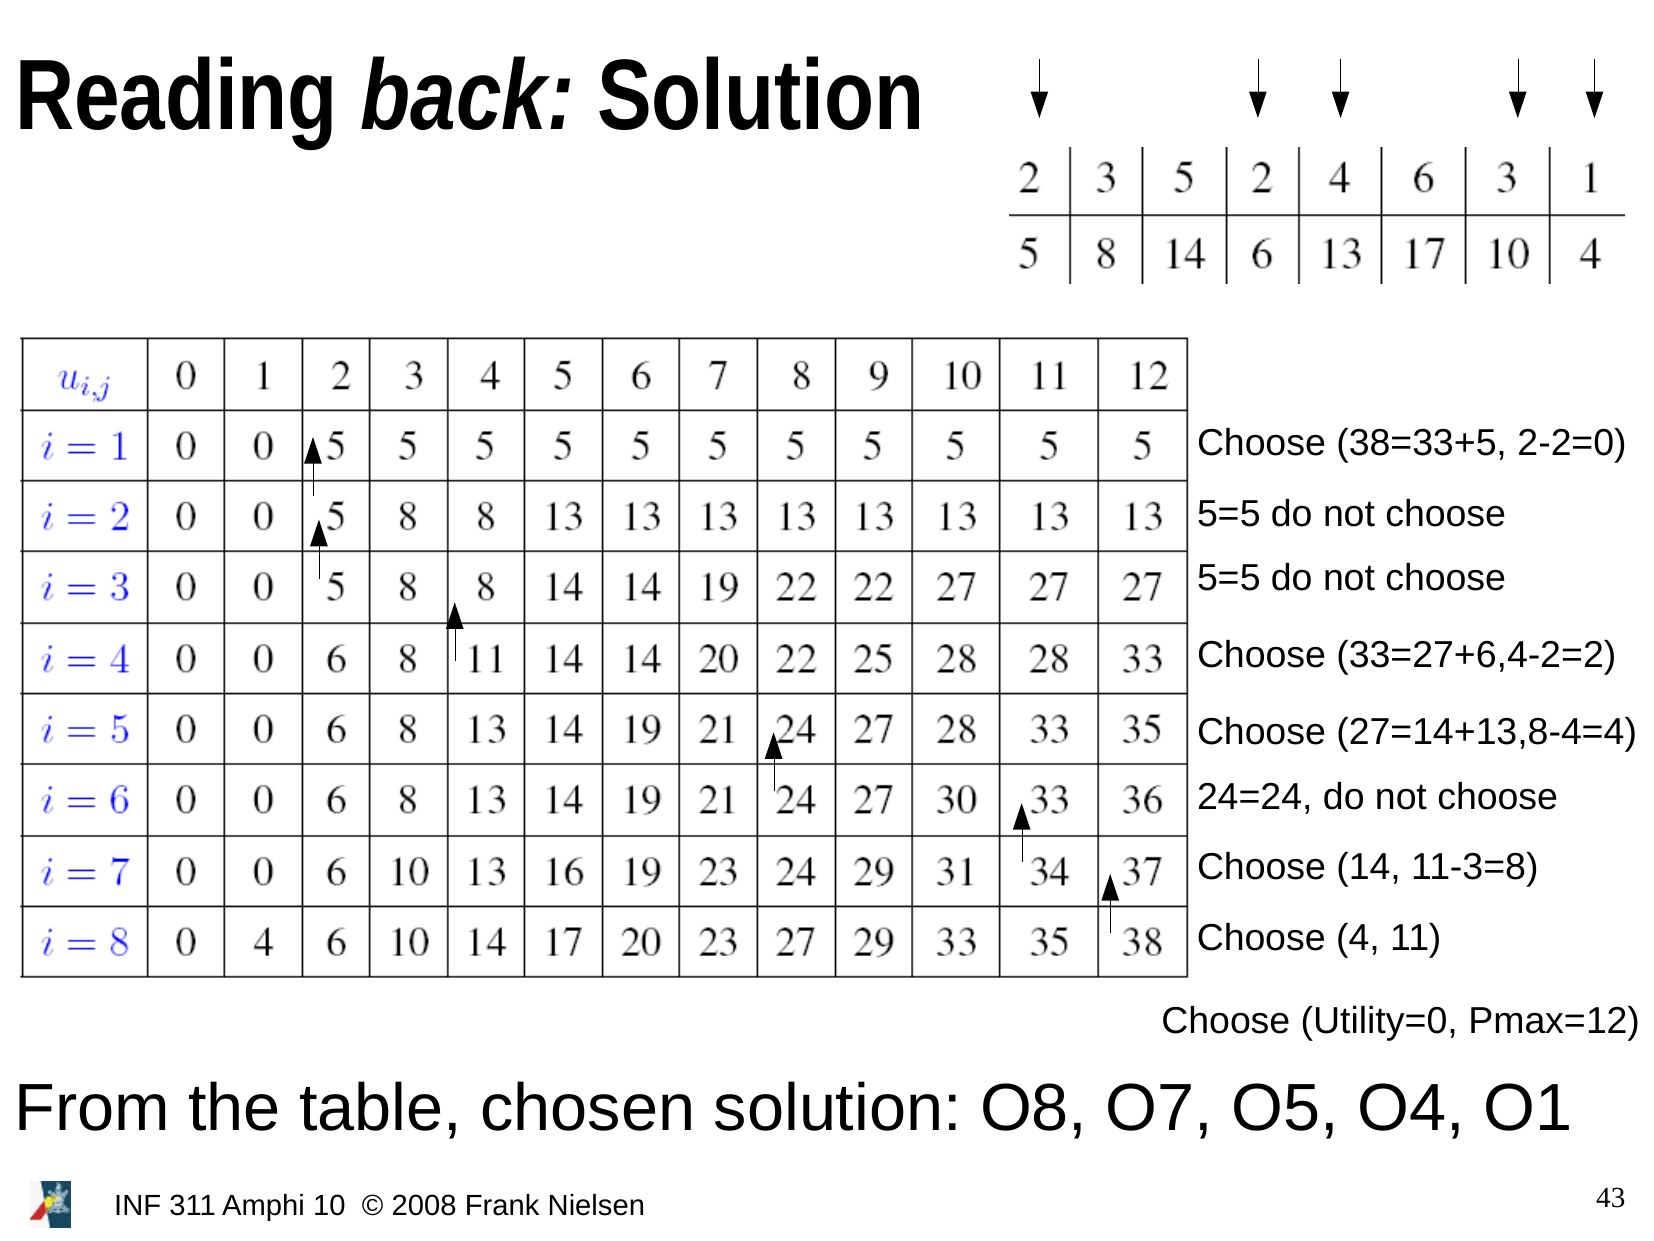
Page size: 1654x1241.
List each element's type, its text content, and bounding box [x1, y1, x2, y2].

picture [29, 1181, 71, 1228]
text_box 24=24, do not choose [1182, 767, 1573, 825]
text_box Choose (27=14+13,8-4=4) [1182, 702, 1652, 760]
text_box From the table, chosen solution: O8, O7, O5, O4, O1 [0, 1062, 1589, 1153]
text_box 5=5 do not choose [1182, 549, 1522, 607]
picture [19, 330, 1193, 992]
text_box Choose (14, 11-3=8) [1182, 838, 1554, 896]
text_box Choose (4, 11) [1182, 909, 1457, 967]
text_box Reading back: Solution [0, 28, 940, 158]
text_box Choose (Utility=0, Pmax=12) [1146, 992, 1654, 1050]
text_box Choose (33=27+6,4-2=2) [1182, 626, 1632, 684]
text_box 5=5 do not choose [1182, 484, 1522, 542]
text_box Choose (38=33+5, 2-2=0) [1182, 413, 1642, 471]
picture [1009, 147, 1625, 284]
